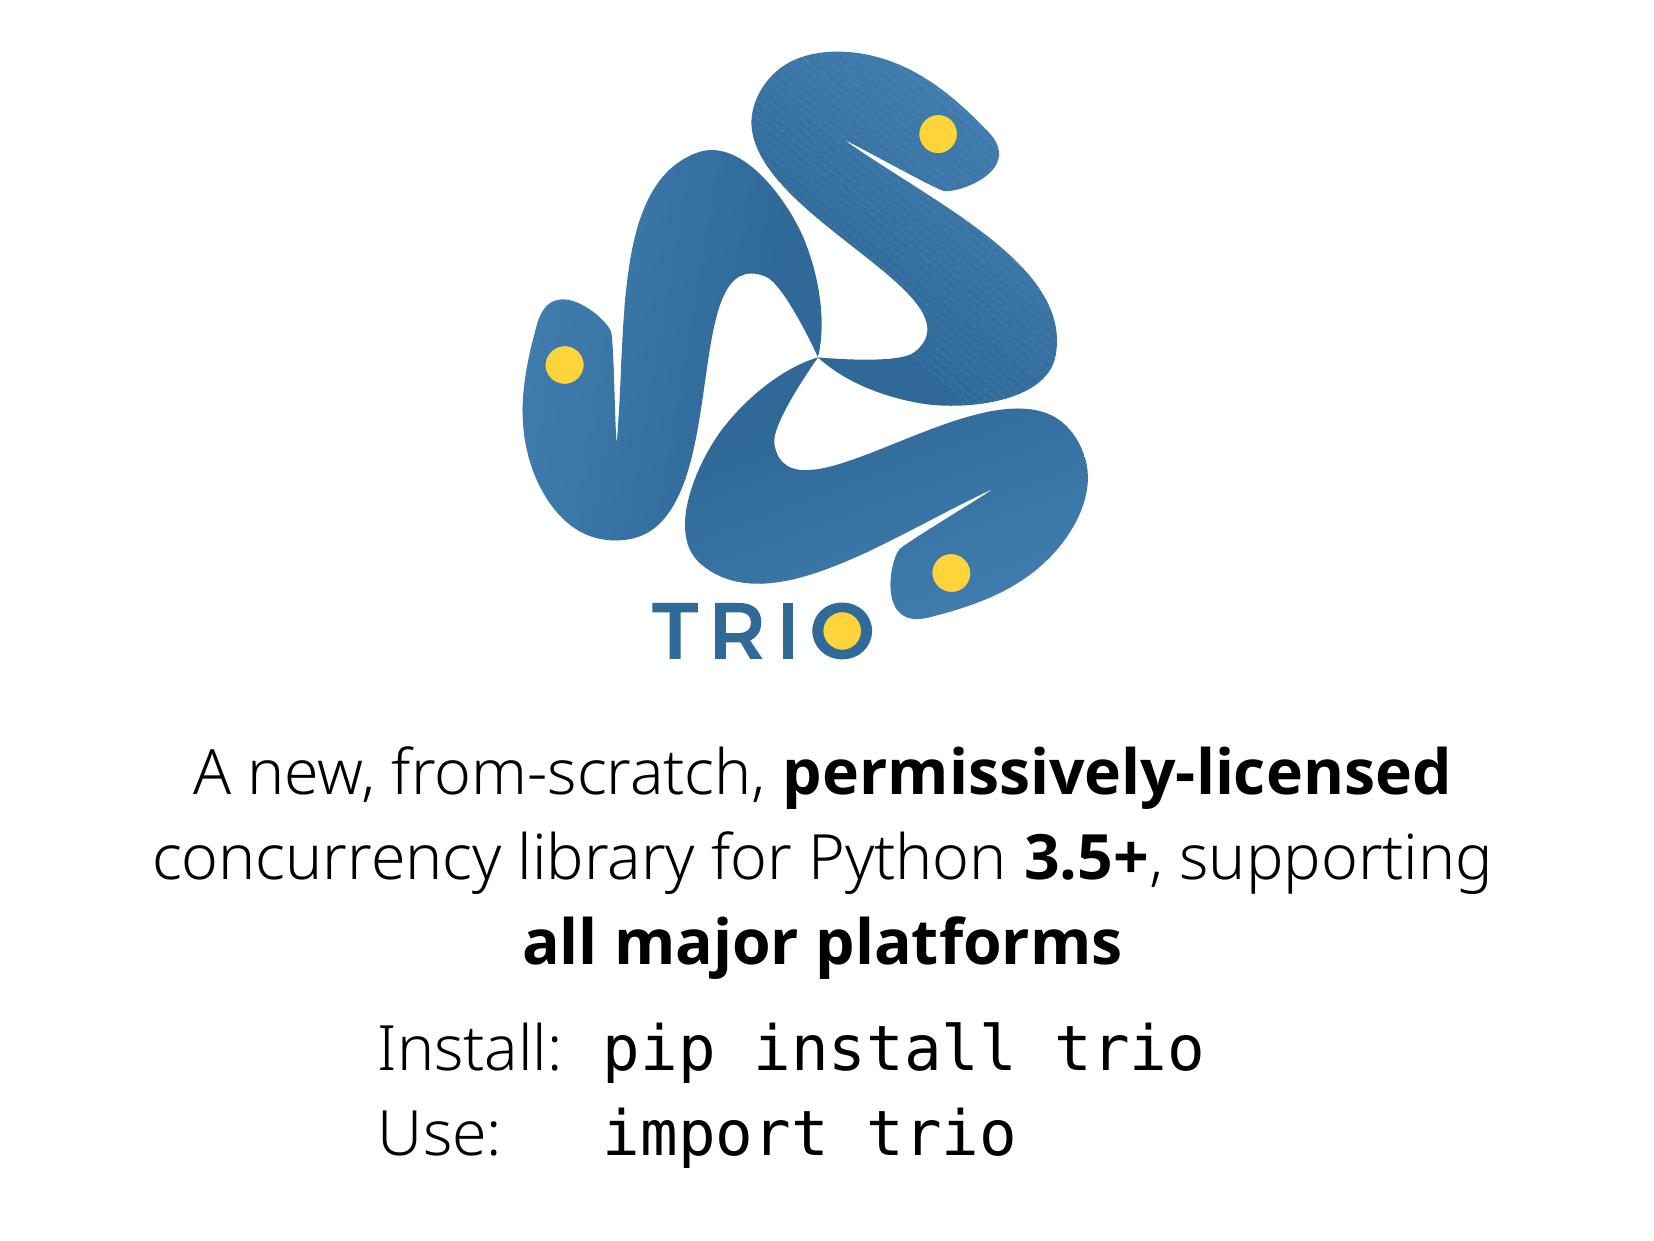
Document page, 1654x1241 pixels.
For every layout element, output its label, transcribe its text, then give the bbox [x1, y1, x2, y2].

text_box A new, from-scratch, permissively-licensed concurrency library for Python 3.5+, supporting all major platforms [132, 720, 1513, 1117]
text_box Install: pip install trio Use: import trio [363, 1117, 1297, 1164]
picture [510, 46, 1100, 668]
